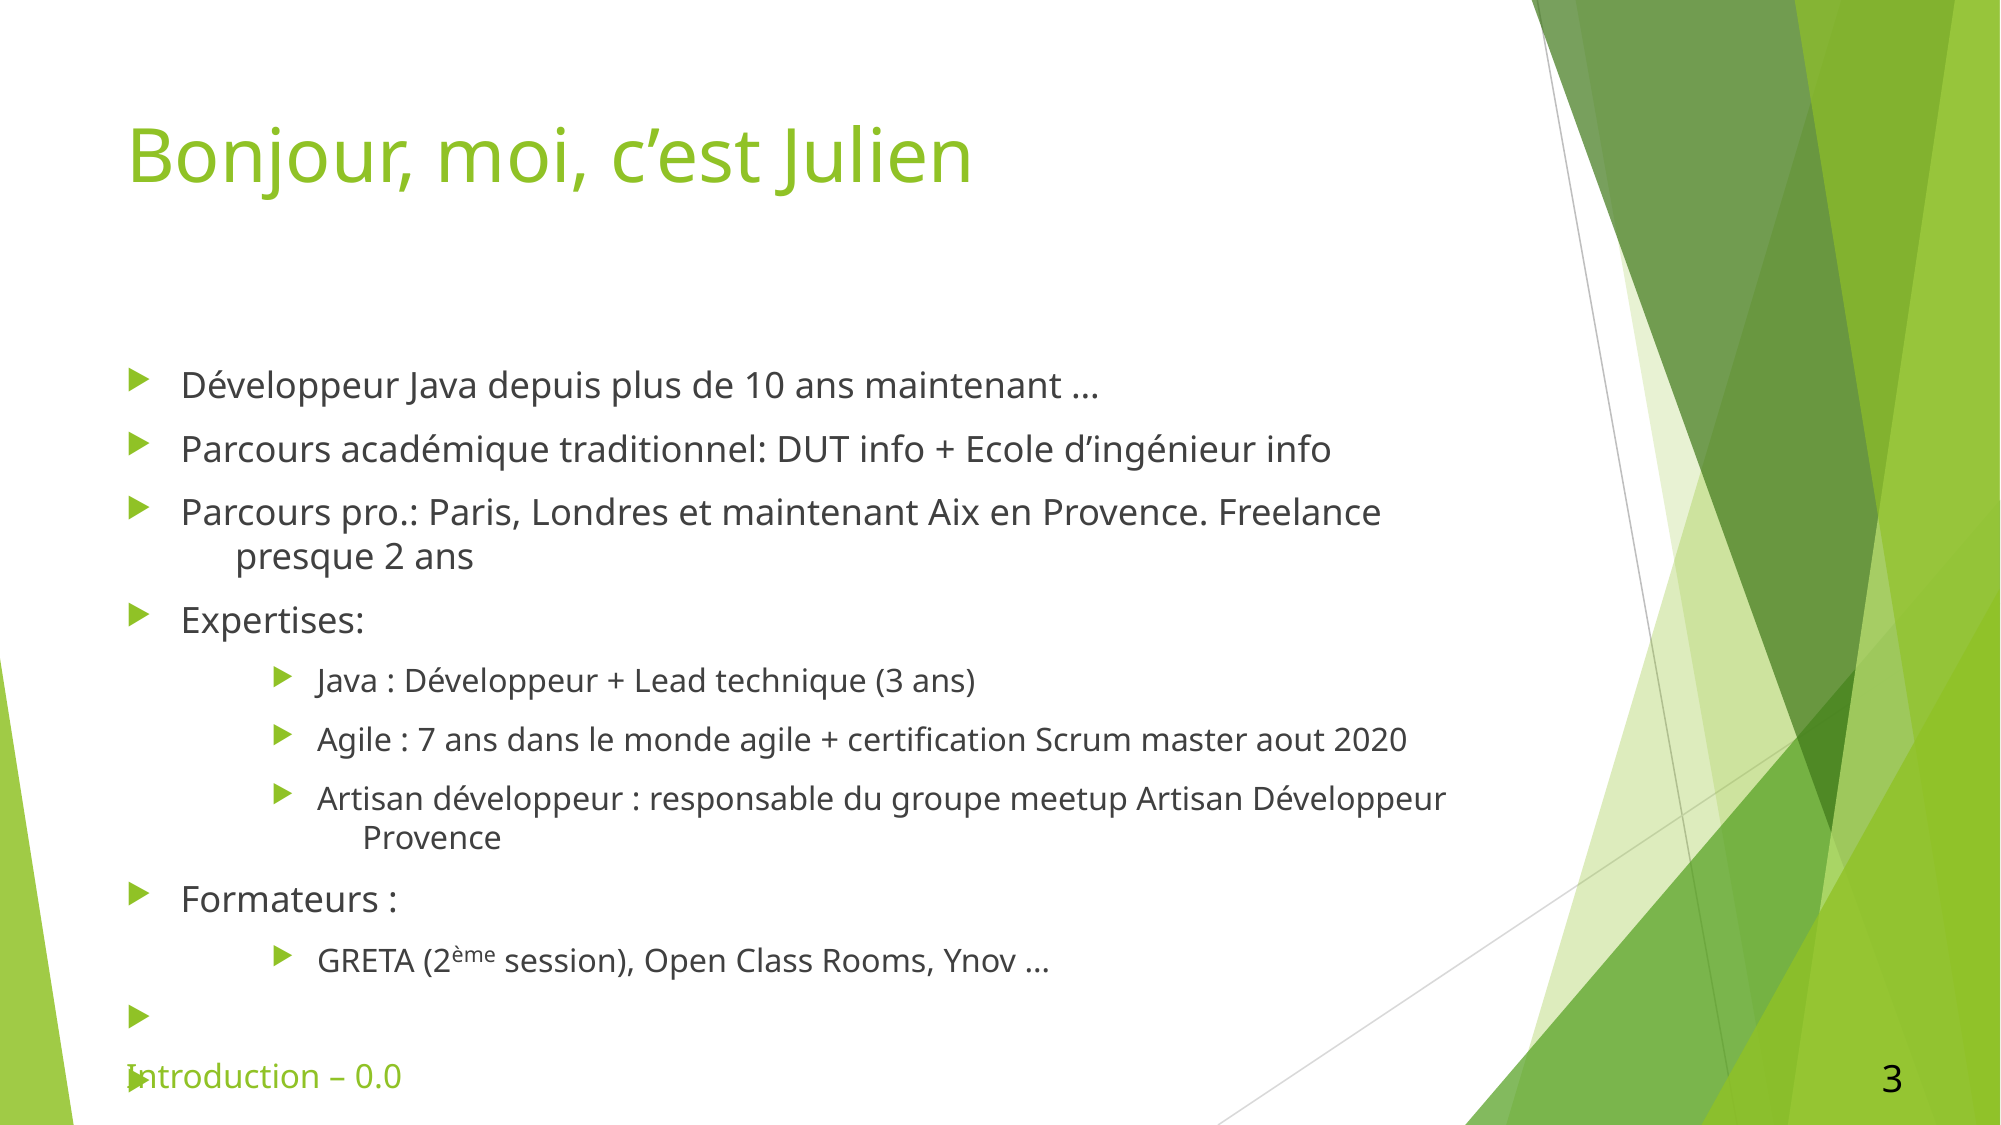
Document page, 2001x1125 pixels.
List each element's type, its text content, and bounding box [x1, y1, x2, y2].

list Développeur Java depuis plus de 10 ans maintenant … Parcours académique traditionnel: DUT info + Ecole d’ingénieur info Parcours pro.: Paris, Londres et maintenant Aix en Provence. Freelance presque 2 ans Expertises: Java : Développeur + Lead technique (3 ans) Agile : 7 ans dans le monde agile + certification Scrum master aout 2020 Artisan développeur : responsable du groupe meetup Artisan Développeur Provence Formateurs : GRETA (2ème session), Open Class Rooms, Ynov … [111, 354, 1522, 992]
title Bonjour, moi, c’est Julien [111, 99, 1522, 317]
text_box [1866, 1047, 1979, 1108]
text_box Introduction – 0.0 [111, 1047, 1094, 1109]
